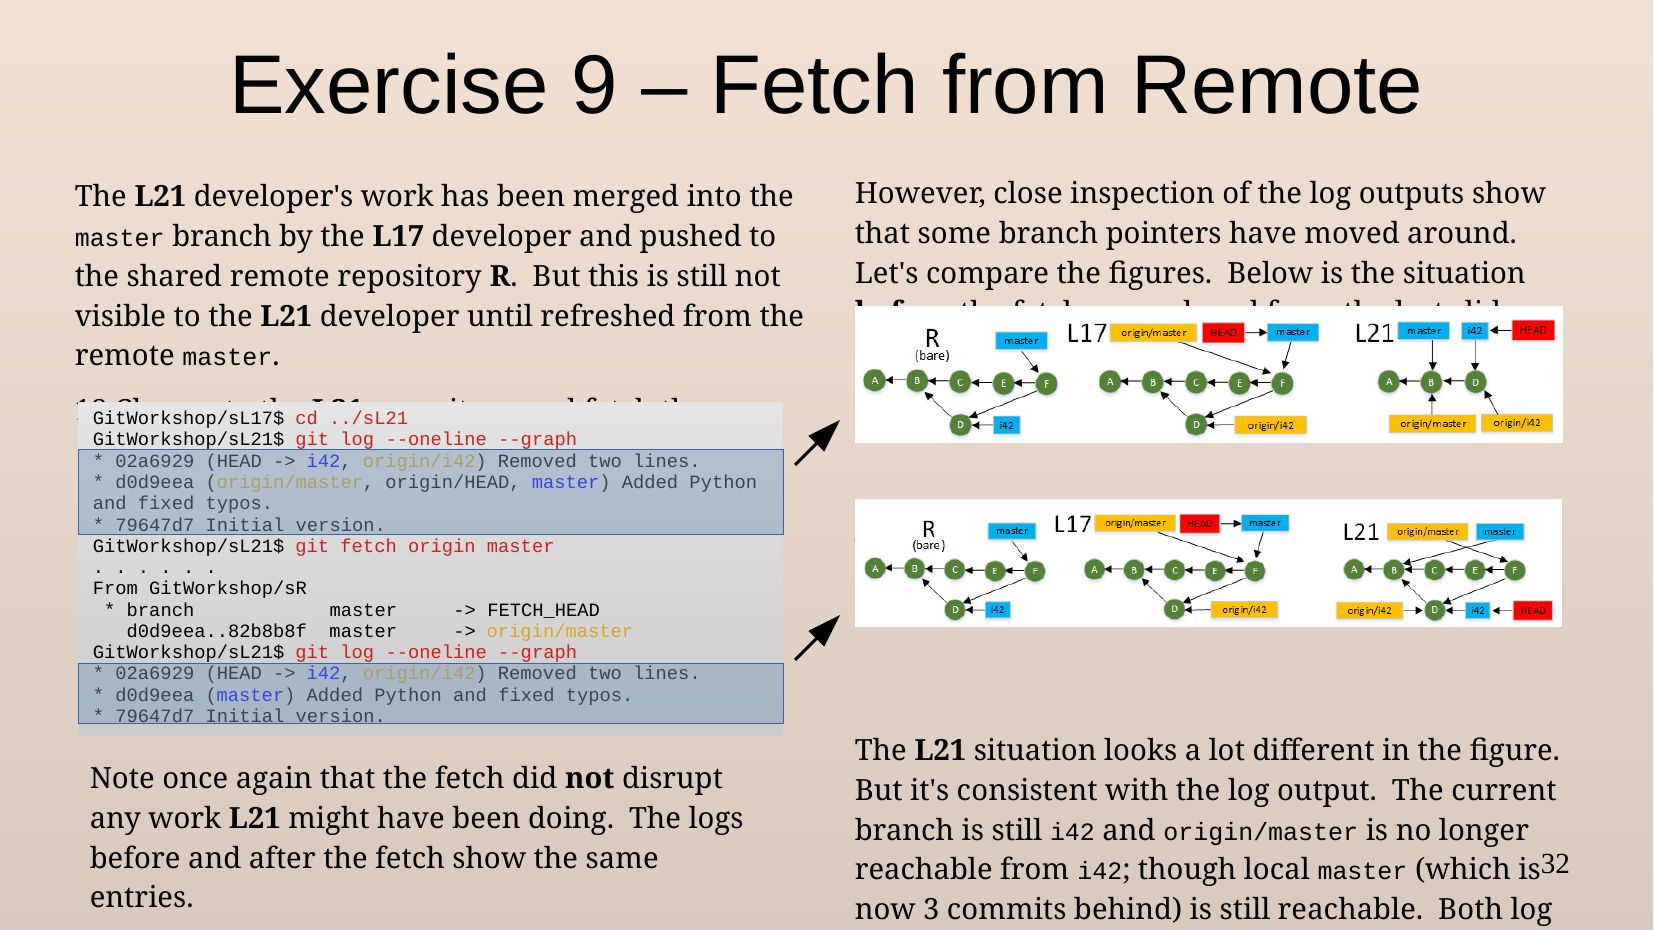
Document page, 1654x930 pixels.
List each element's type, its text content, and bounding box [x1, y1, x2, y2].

text_box The L21 developer's work has been merged into the master branch by the L17 developer and pushed to the shared remote repository R. But this is still not visible to the L21 developer until refreshed from the remote master. Change to the L21 repository and fetch the updated master branch from R. [60, 168, 826, 397]
text_box GitWorkshop/sL17$ cd ../sL21 GitWorkshop/sL21$ git log --oneline --graph * 02a6929 (HEAD -> i42, origin/i42) Removed two lines. * d0d9eea (origin/master, origin/HEAD, master) Added Python and fixed typos. * 79647d7 Initial version. GitWorkshop/sL21$ git fetch origin master . . . . . . From GitWorkshop/sR * branch master -> FETCH_HEAD d0d9eea..82b8b8f master -> origin/master GitWorkshop/sL21$ git log --oneline --graph * 02a6929 (HEAD -> i42, origin/i42) Removed two lines. * d0d9eea (master) Added Python and fixed typos. * 79647d7 Initial version. [78, 535, 783, 663]
text_box GitWorkshop/sL17$ cd ../sL21 GitWorkshop/sL21$ git log --oneline --graph * 02a6929 (HEAD -> i42, origin/i42) Removed two lines. * d0d9eea (origin/master, origin/HEAD, master) Added Python and fixed typos. * 79647d7 Initial version. GitWorkshop/sL21$ git fetch origin master . . . . . . From GitWorkshop/sR * branch master -> FETCH_HEAD d0d9eea..82b8b8f master -> origin/master GitWorkshop/sL21$ git log --oneline --graph * 02a6929 (HEAD -> i42, origin/i42) Removed two lines. * d0d9eea (master) Added Python and fixed typos. * 79647d7 Initial version. [78, 401, 783, 449]
picture [855, 306, 1563, 443]
text_box [78, 449, 784, 535]
text_box [78, 663, 784, 724]
text_box However, close inspection of the log outputs show that some branch pointers have moved around. Let's compare the figures. Below is the situation before the fetch, reproduced from the last slide. And this is the situation after the fetch. The L21 situation looks a lot different in the figure. But it's consistent with the log output. The current branch is still i42 and origin/master is no longer reachable from i42; though local master (which is now 3 commits behind) is still reachable. Both log output shows D → B → A. [840, 165, 1591, 829]
title Exercise 9 – Fetch from Remote [82, 19, 1571, 151]
text_box Note once again that the fetch did not disrupt any work L21 might have been doing. The logs before and after the fetch show the same entries. [75, 750, 781, 864]
picture [855, 499, 1562, 627]
